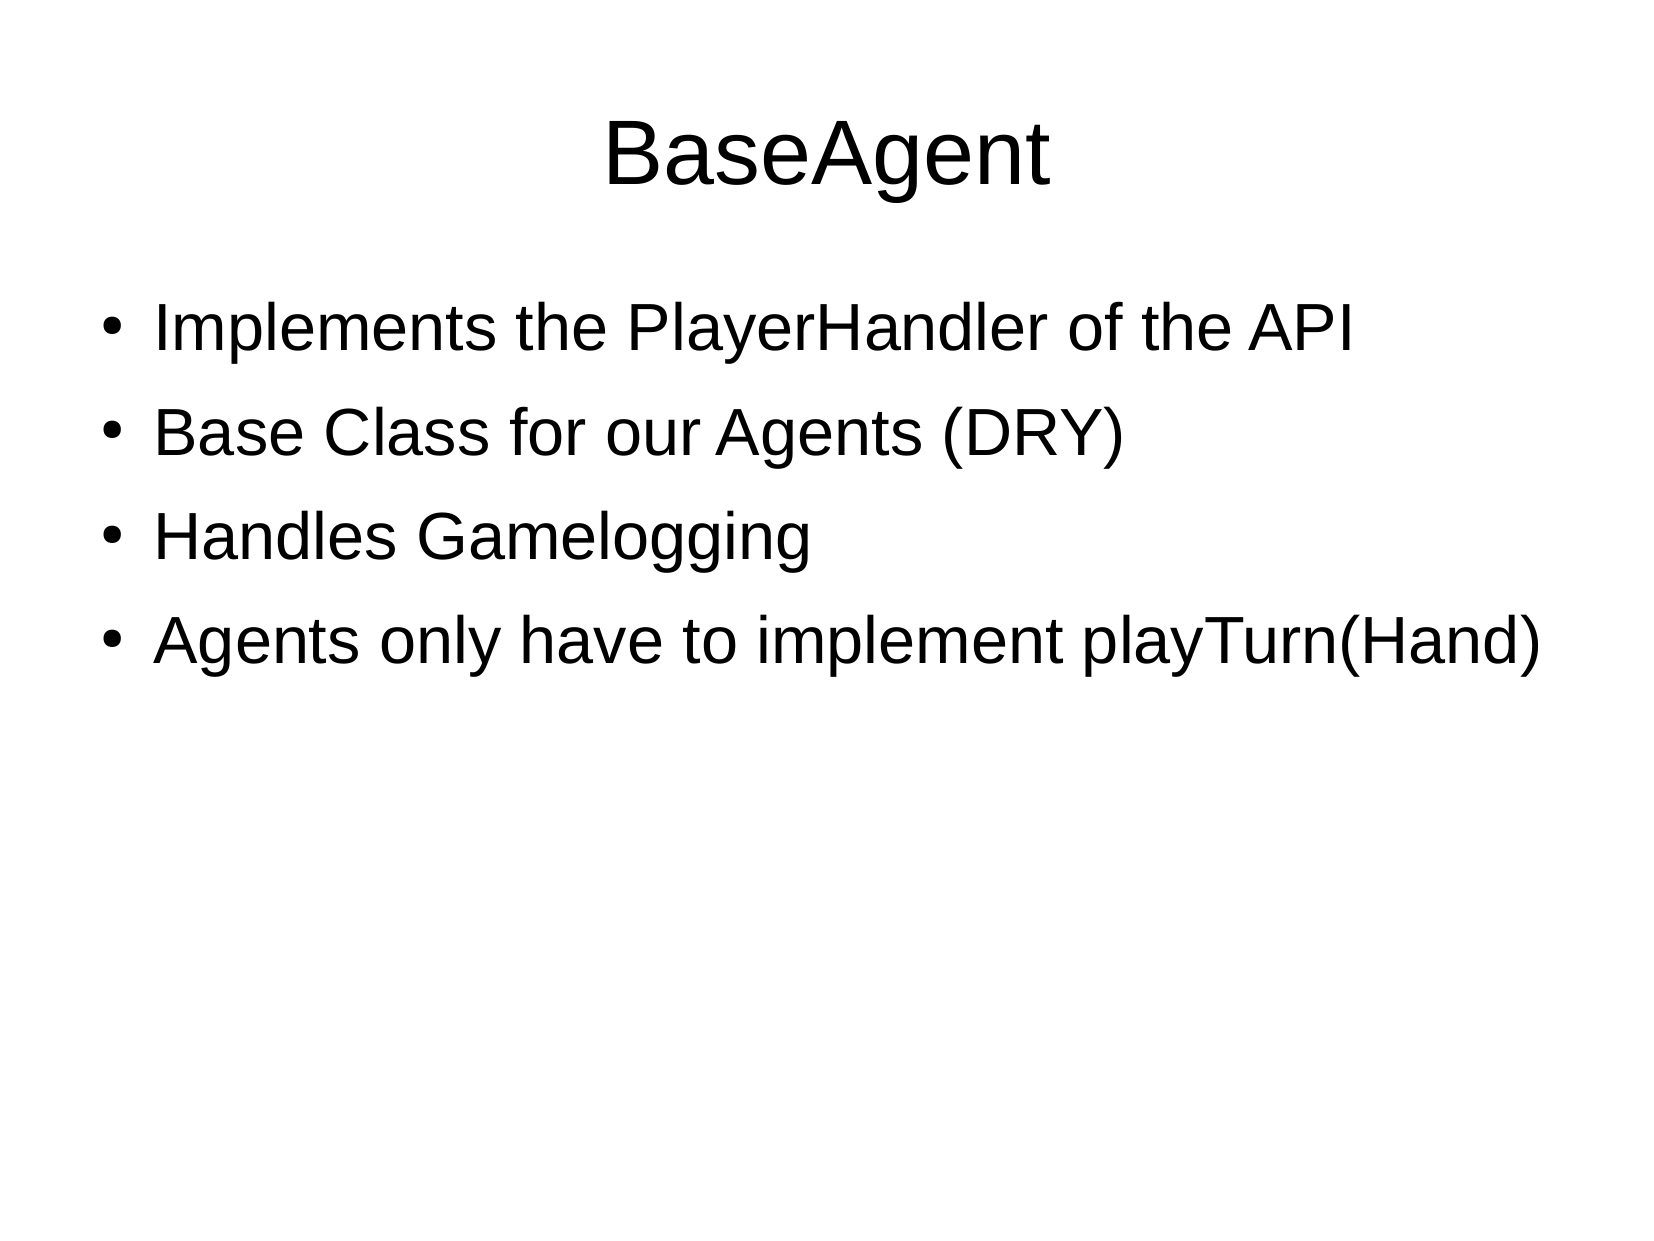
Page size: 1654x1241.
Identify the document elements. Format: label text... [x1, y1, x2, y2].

title BaseAgent [82, 49, 1571, 257]
list Implements the PlayerHandler of the API Base Class for our Agents (DRY) Handles Gamelogging Agents only have to implement playTurn(Hand) [82, 290, 1571, 1010]
